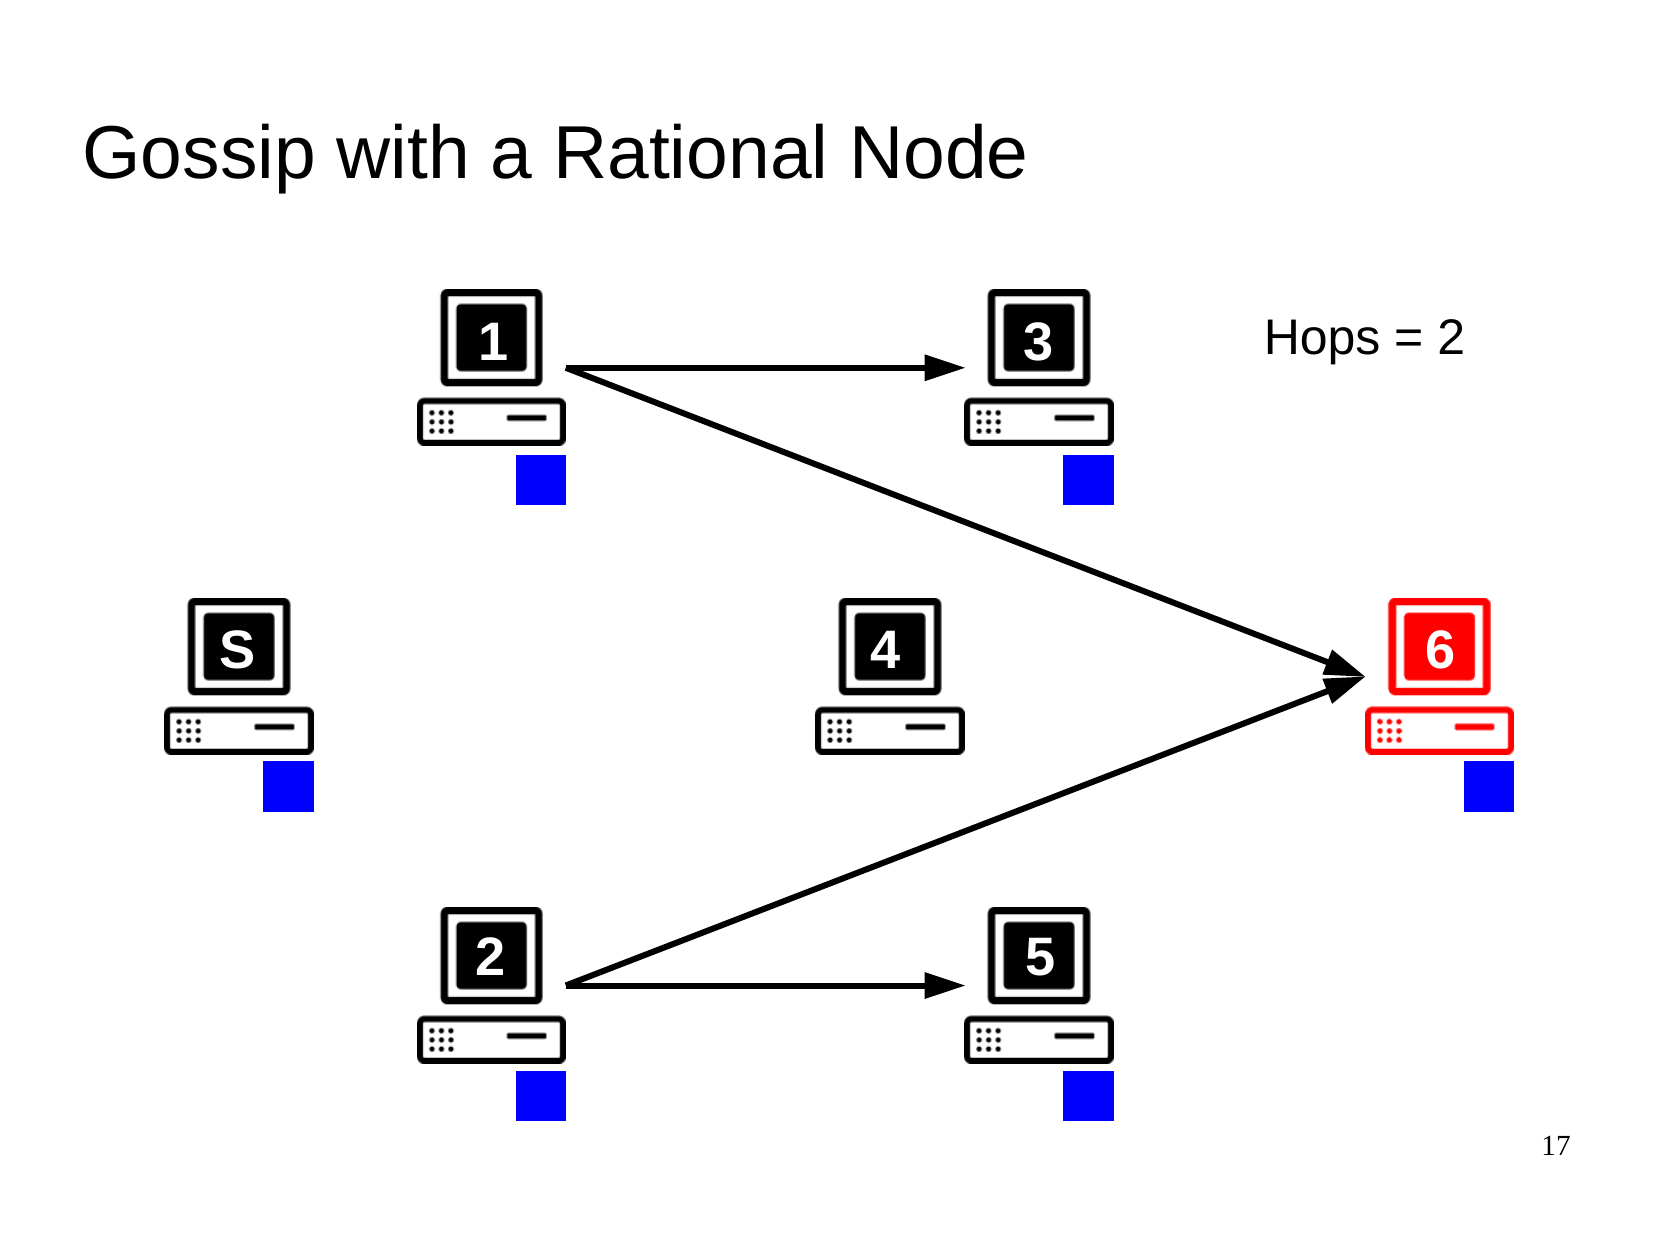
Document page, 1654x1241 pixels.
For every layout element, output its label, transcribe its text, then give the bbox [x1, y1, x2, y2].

text_box 2 [460, 918, 518, 994]
text_box 4 [855, 611, 913, 688]
picture [1365, 598, 1514, 755]
picture [417, 289, 566, 446]
picture [417, 907, 566, 1064]
text_box 1 [463, 303, 521, 380]
text_box 6 [1410, 611, 1468, 859]
title Gossip with a Rational Node [82, 49, 1571, 257]
picture [964, 289, 1114, 446]
text_box 3 [1009, 303, 1067, 380]
text_box [516, 455, 566, 505]
text_box [1468, 761, 1514, 812]
text_box [1063, 1071, 1114, 1121]
picture [815, 598, 965, 755]
text_box [1063, 455, 1114, 505]
text_box [516, 1071, 566, 1121]
picture [964, 907, 1114, 1064]
text_box [1248, 301, 1513, 374]
picture [164, 598, 314, 755]
text_box S [204, 611, 262, 688]
text_box 5 [1010, 918, 1068, 994]
text_box [263, 761, 314, 812]
